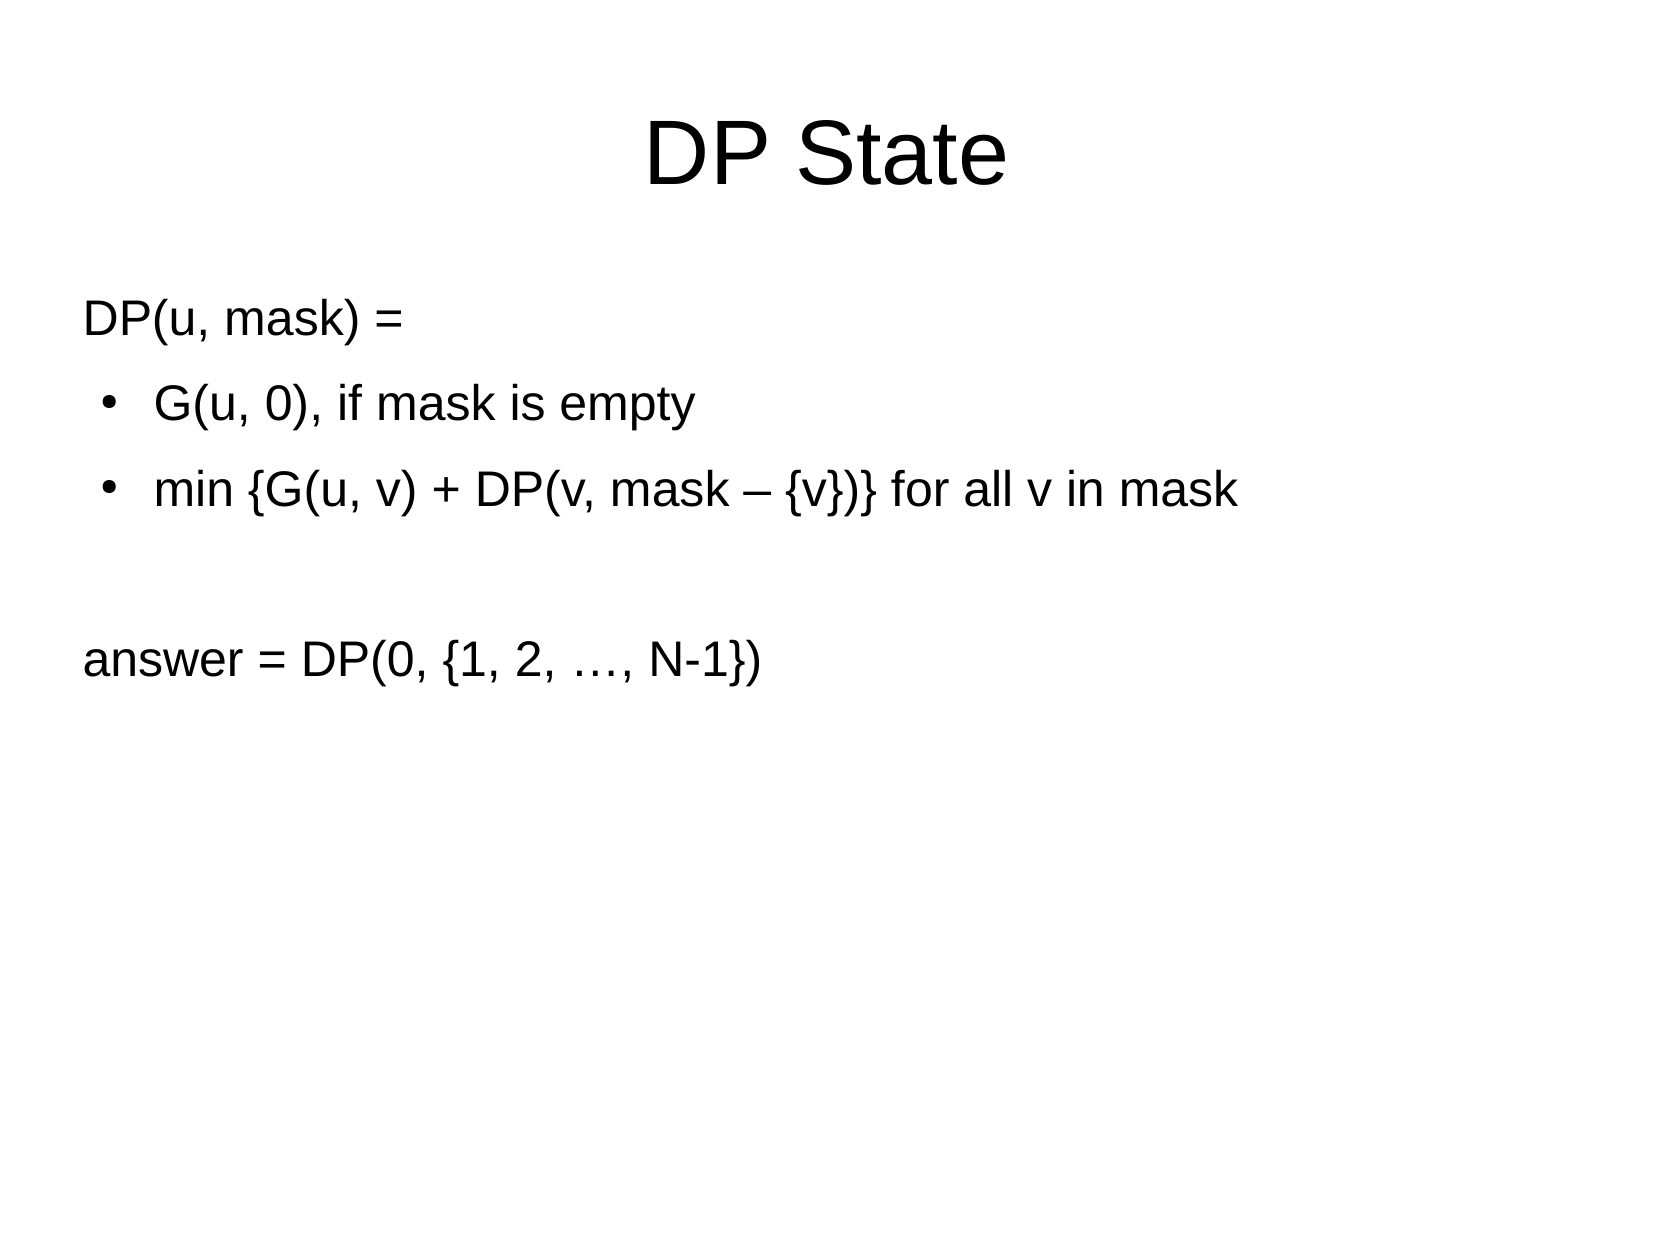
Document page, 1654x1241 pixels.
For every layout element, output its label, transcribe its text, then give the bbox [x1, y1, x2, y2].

title DP State [82, 49, 1571, 257]
list DP(u, mask) = G(u, 0), if mask is empty min {G(u, v) + DP(v, mask – {v})} for all v in mask answer = DP(0, {1, 2, …, N-1}) [82, 290, 1571, 1010]
